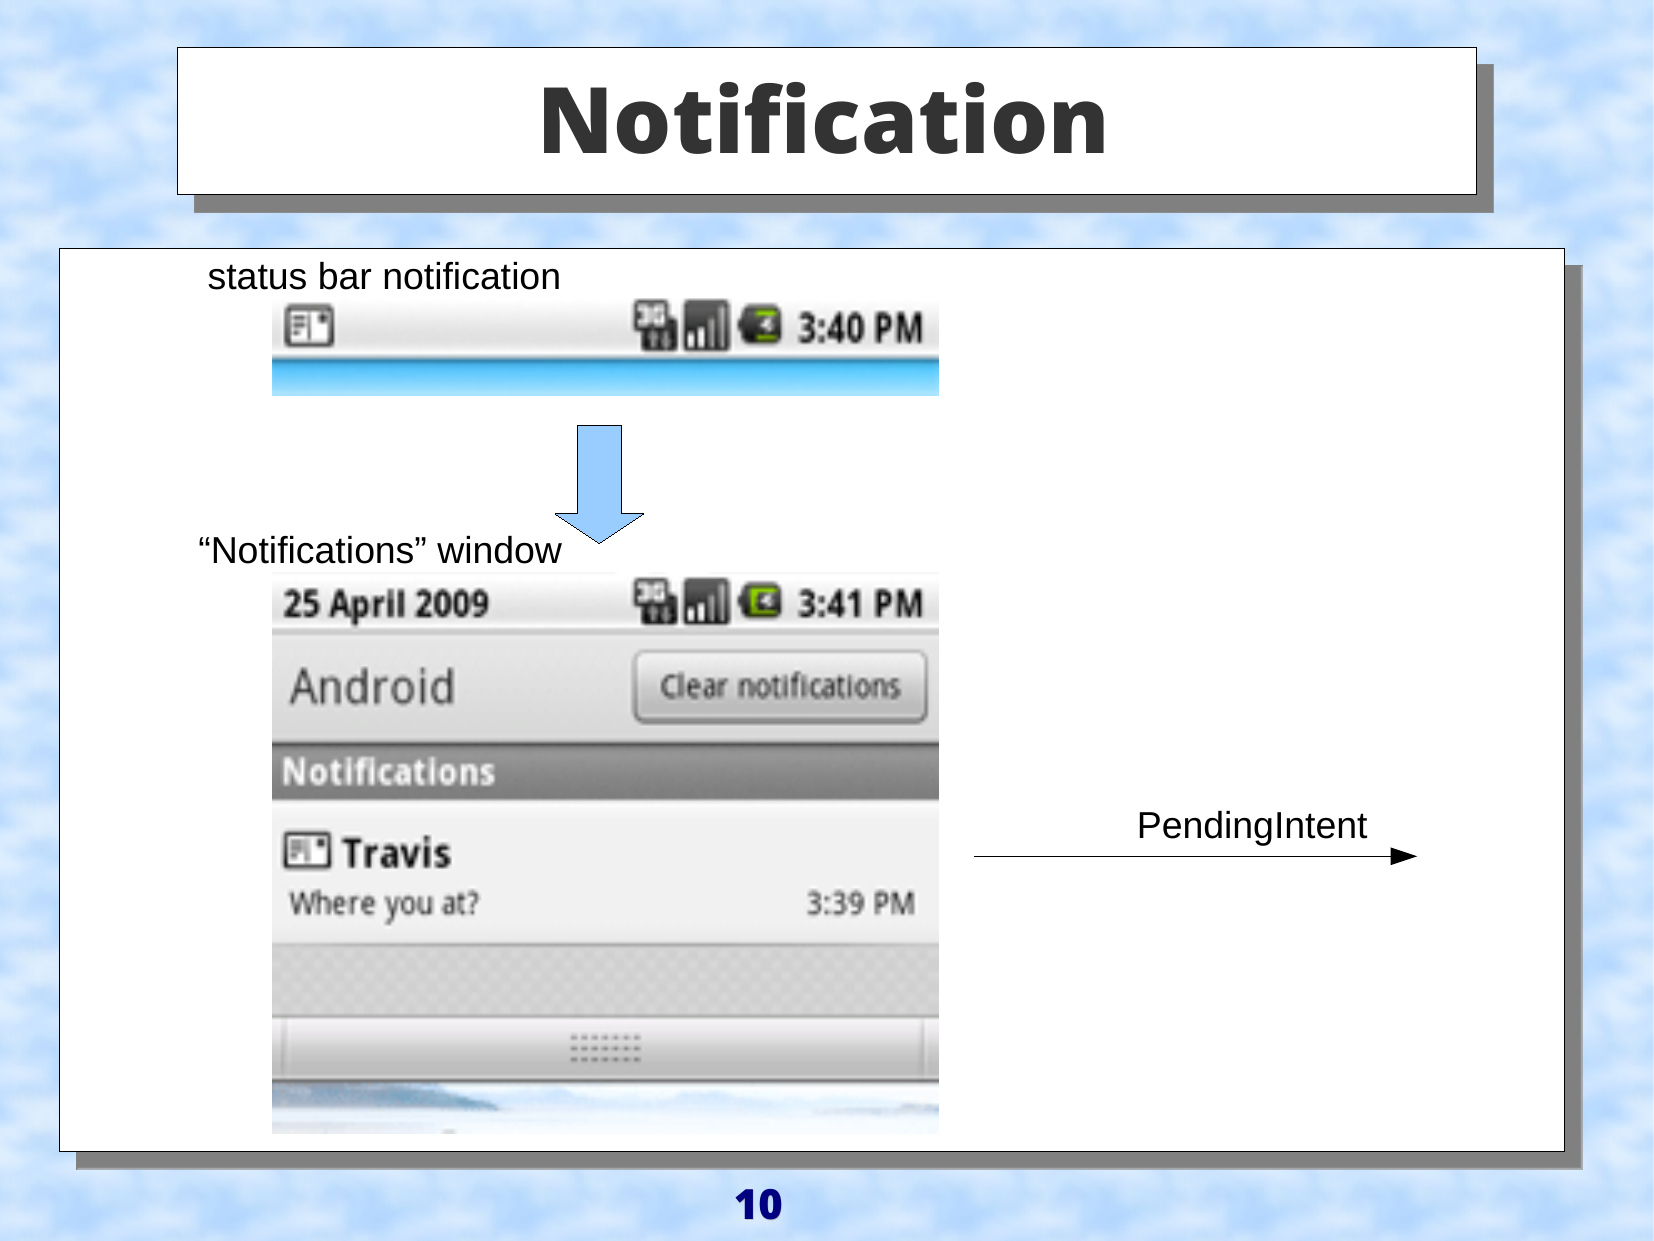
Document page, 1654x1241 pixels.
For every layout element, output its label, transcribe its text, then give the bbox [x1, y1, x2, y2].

text_box PendingIntent [1122, 797, 1383, 855]
text_box status bar notification [192, 248, 577, 329]
picture [0, 0, 1654, 1241]
text_box [555, 425, 644, 544]
title Notification [218, 53, 1430, 183]
text_box “Notifications” window [183, 521, 576, 603]
